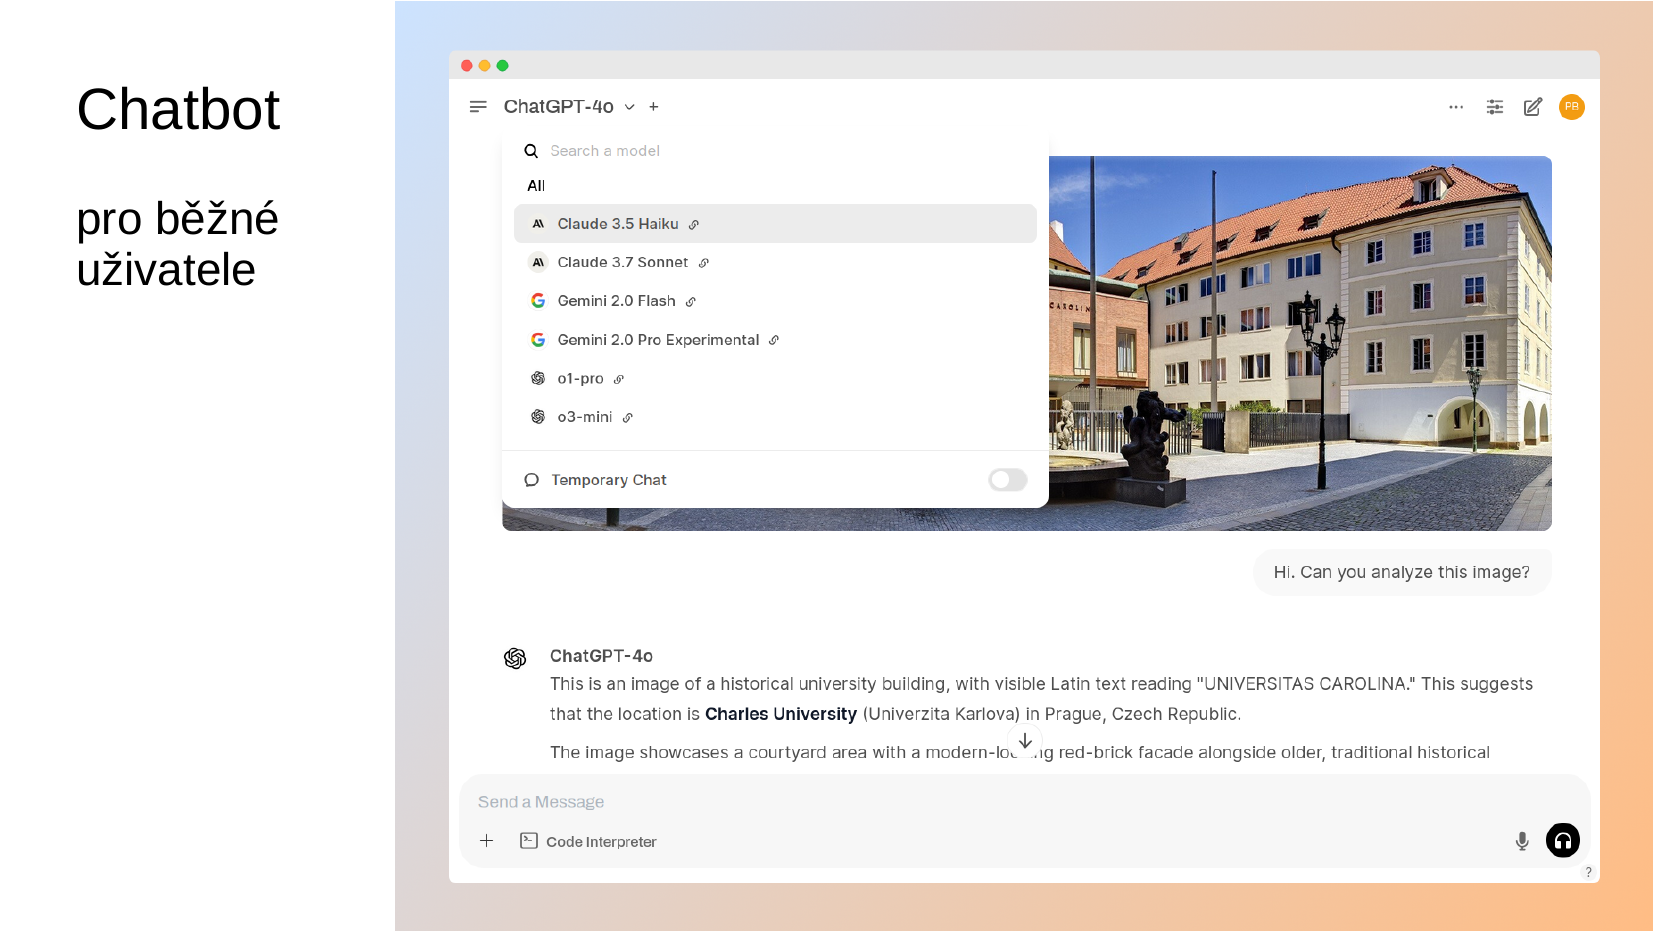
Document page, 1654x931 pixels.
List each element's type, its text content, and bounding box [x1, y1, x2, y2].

text_box Chatbot pro běžné uživatele [61, 69, 384, 304]
picture [395, 1, 1653, 931]
